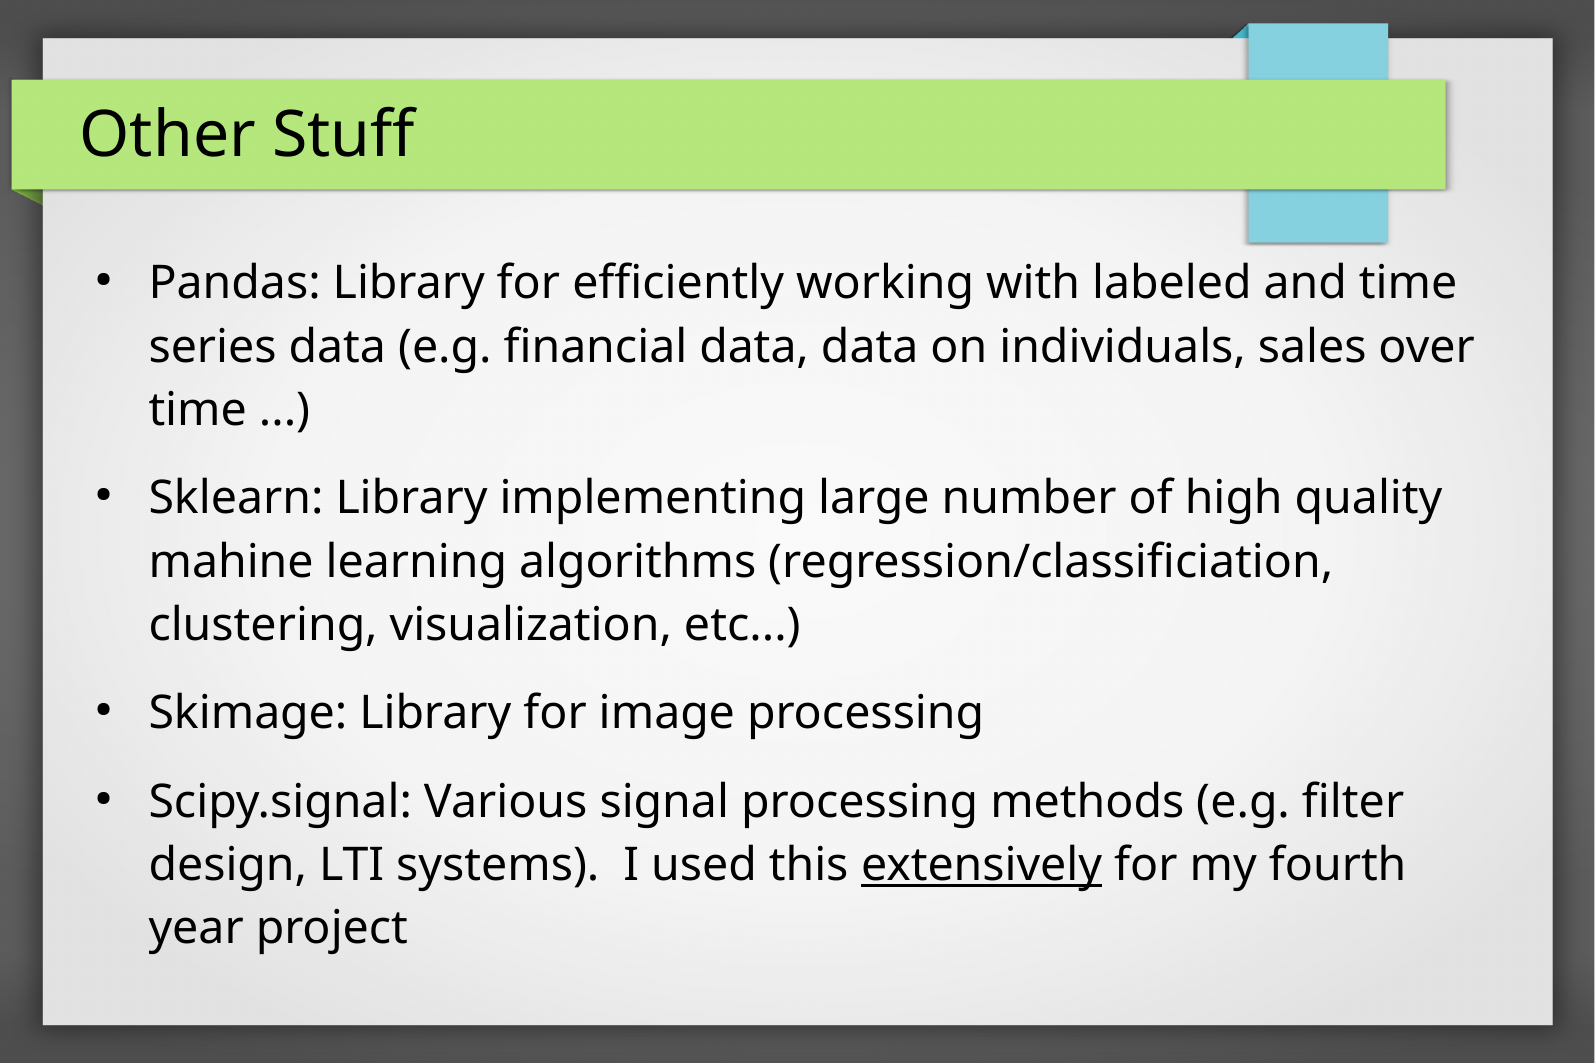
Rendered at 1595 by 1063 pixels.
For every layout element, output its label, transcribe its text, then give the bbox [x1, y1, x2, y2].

list Pandas: Library for efficiently working with labeled and time series data (e.g. financial data, data on individuals, sales over time ...) Sklearn: Library implementing large number of high quality mahine learning algorithms (regression/classificiation, clustering, visualization, etc...) Skimage: Library for image processing Scipy.signal: Various signal processing methods (e.g. filter design, LTI systems). I used this extensively for my fourth year project [77, 249, 1513, 961]
picture [0, 0, 1595, 1063]
title Other Stuff [79, 78, 1219, 185]
